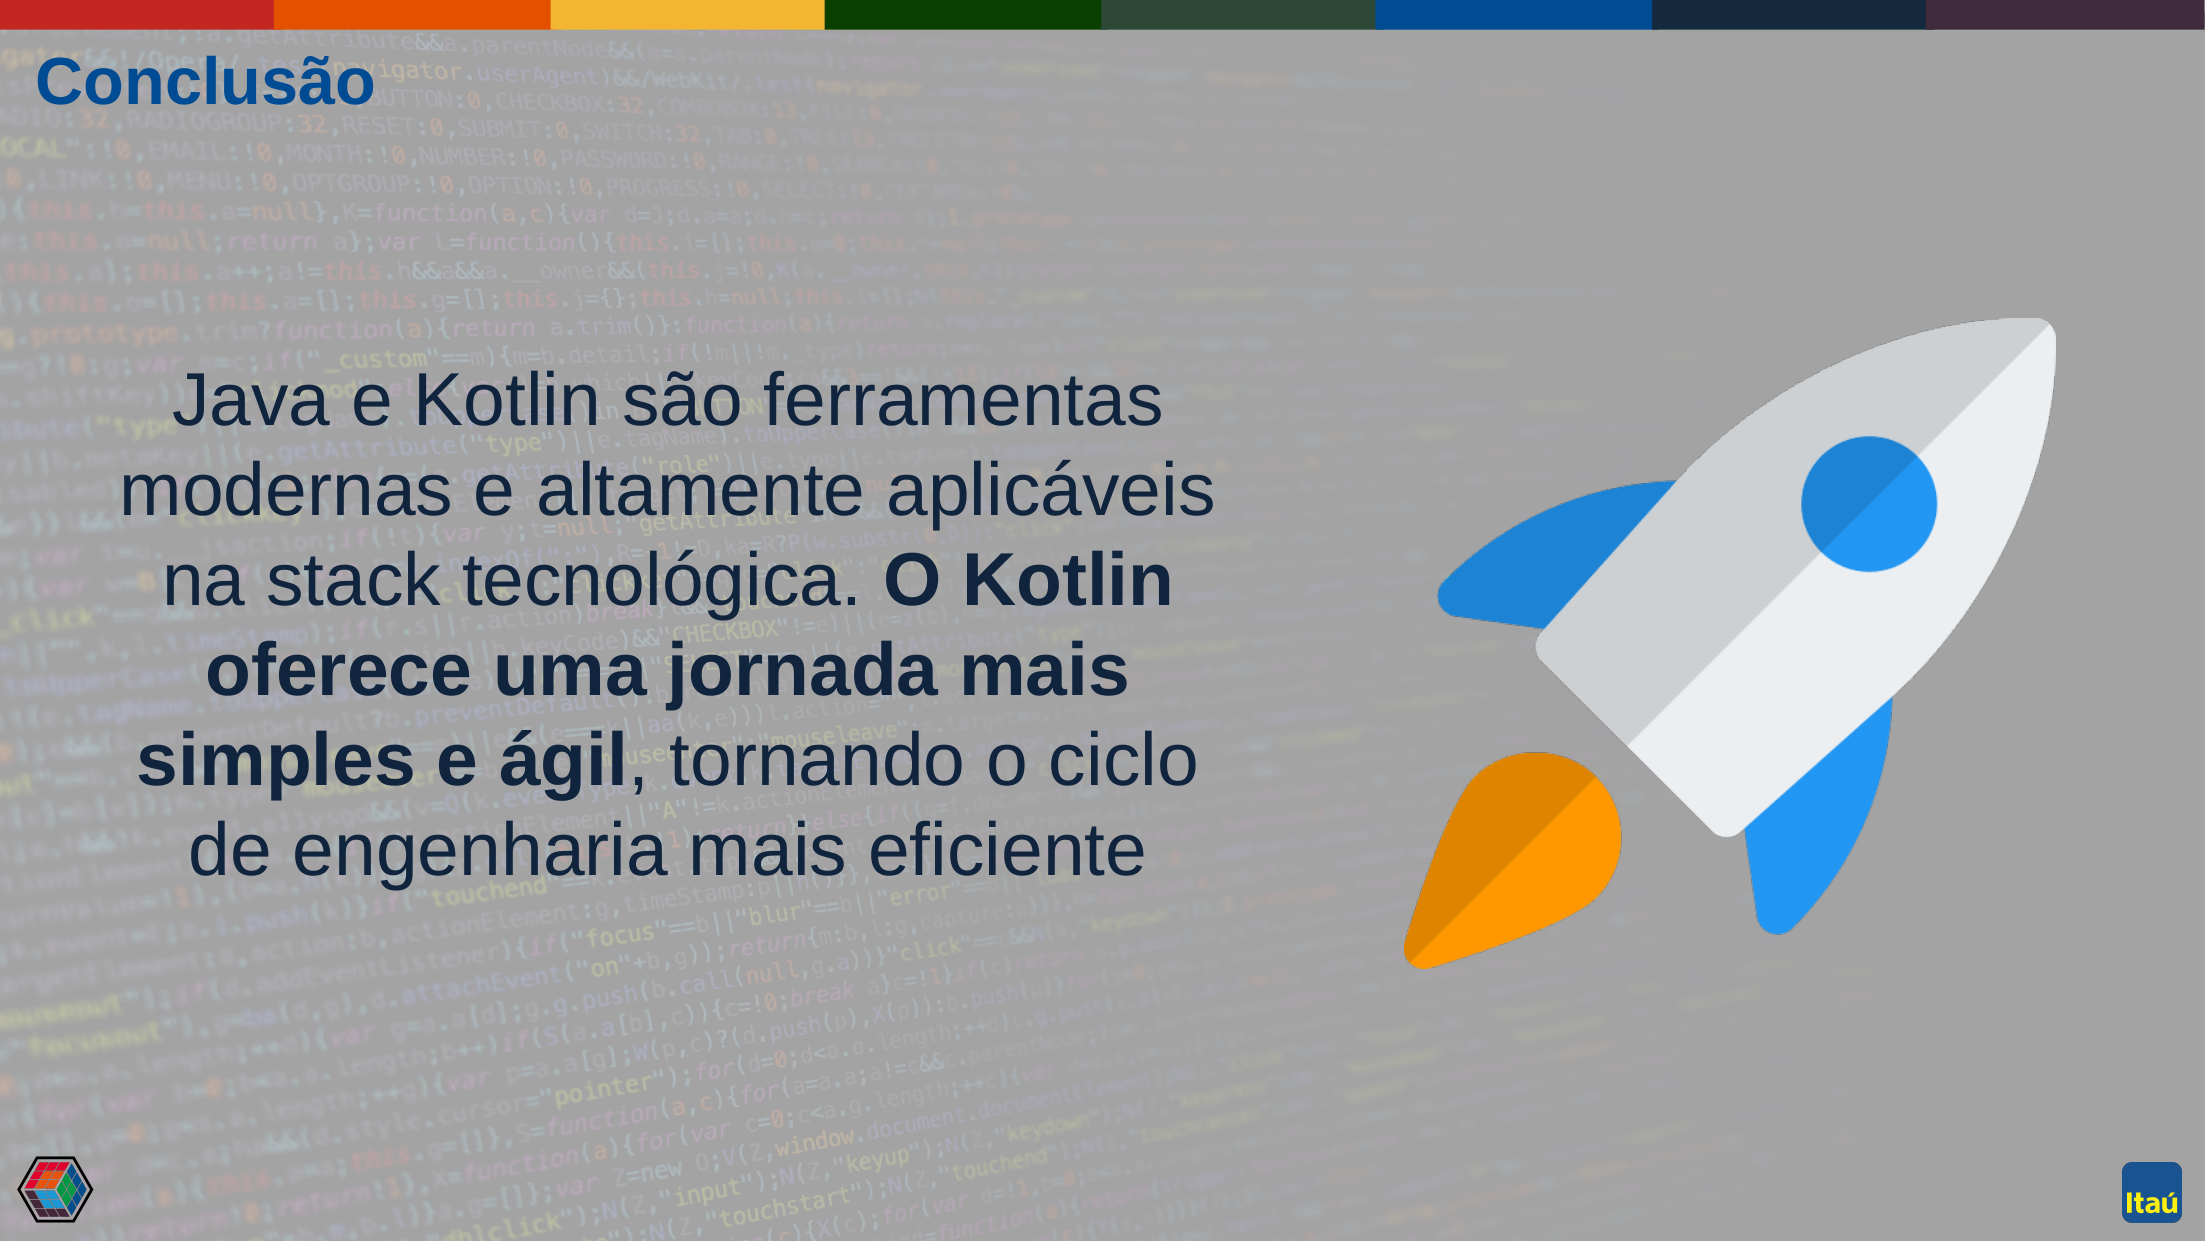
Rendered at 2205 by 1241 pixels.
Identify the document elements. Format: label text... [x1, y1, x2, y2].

picture [2122, 1162, 2182, 1223]
title Conclusão [35, 44, 2020, 120]
text_box Java e Kotlin são ferramentas modernas e altamente aplicáveis na stack tecnológica. O Kotlin oferece uma jornada mais simples e ágil, tornando o ciclo de engenharia mais eficiente [88, 294, 1248, 945]
picture [1404, 318, 2056, 970]
picture [15, 1149, 95, 1229]
